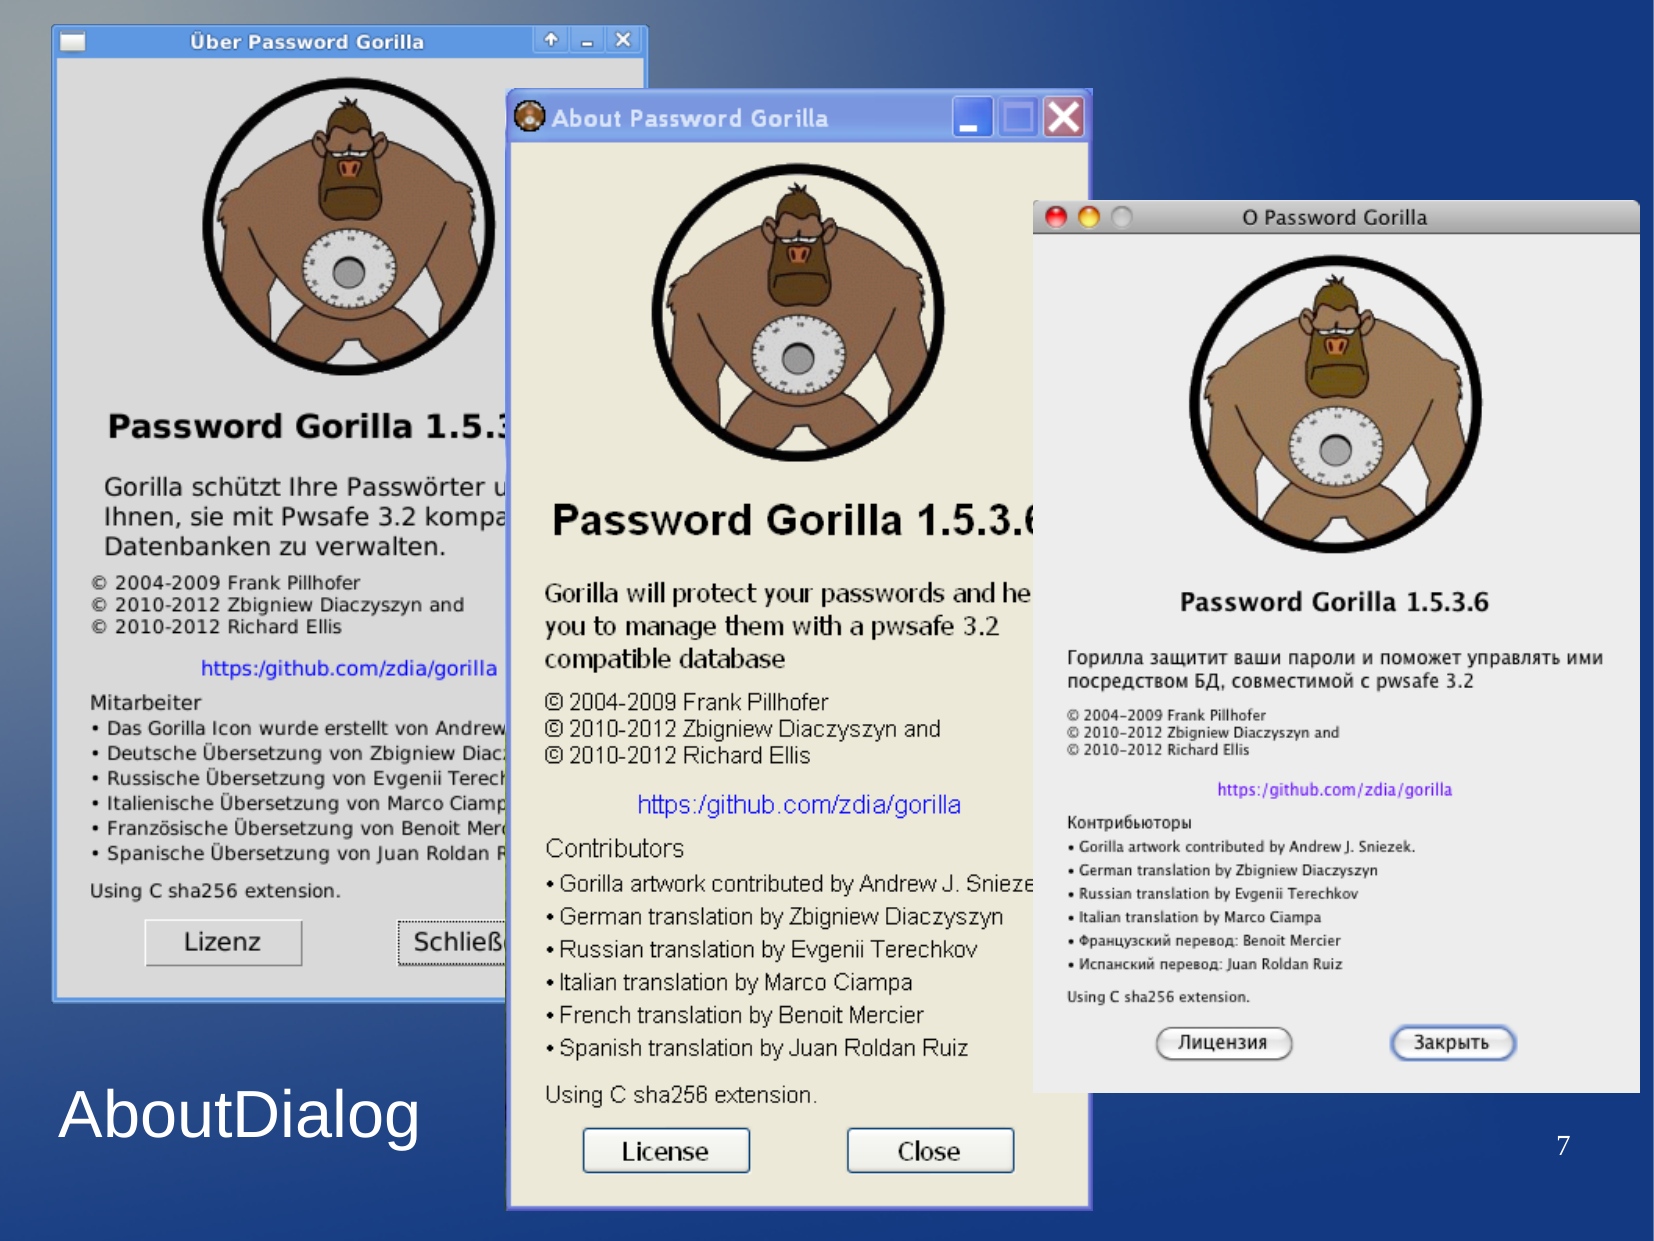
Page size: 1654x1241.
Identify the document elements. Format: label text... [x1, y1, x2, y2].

text_box AboutDialog [59, 1077, 443, 1152]
picture [0, 0, 1654, 1241]
